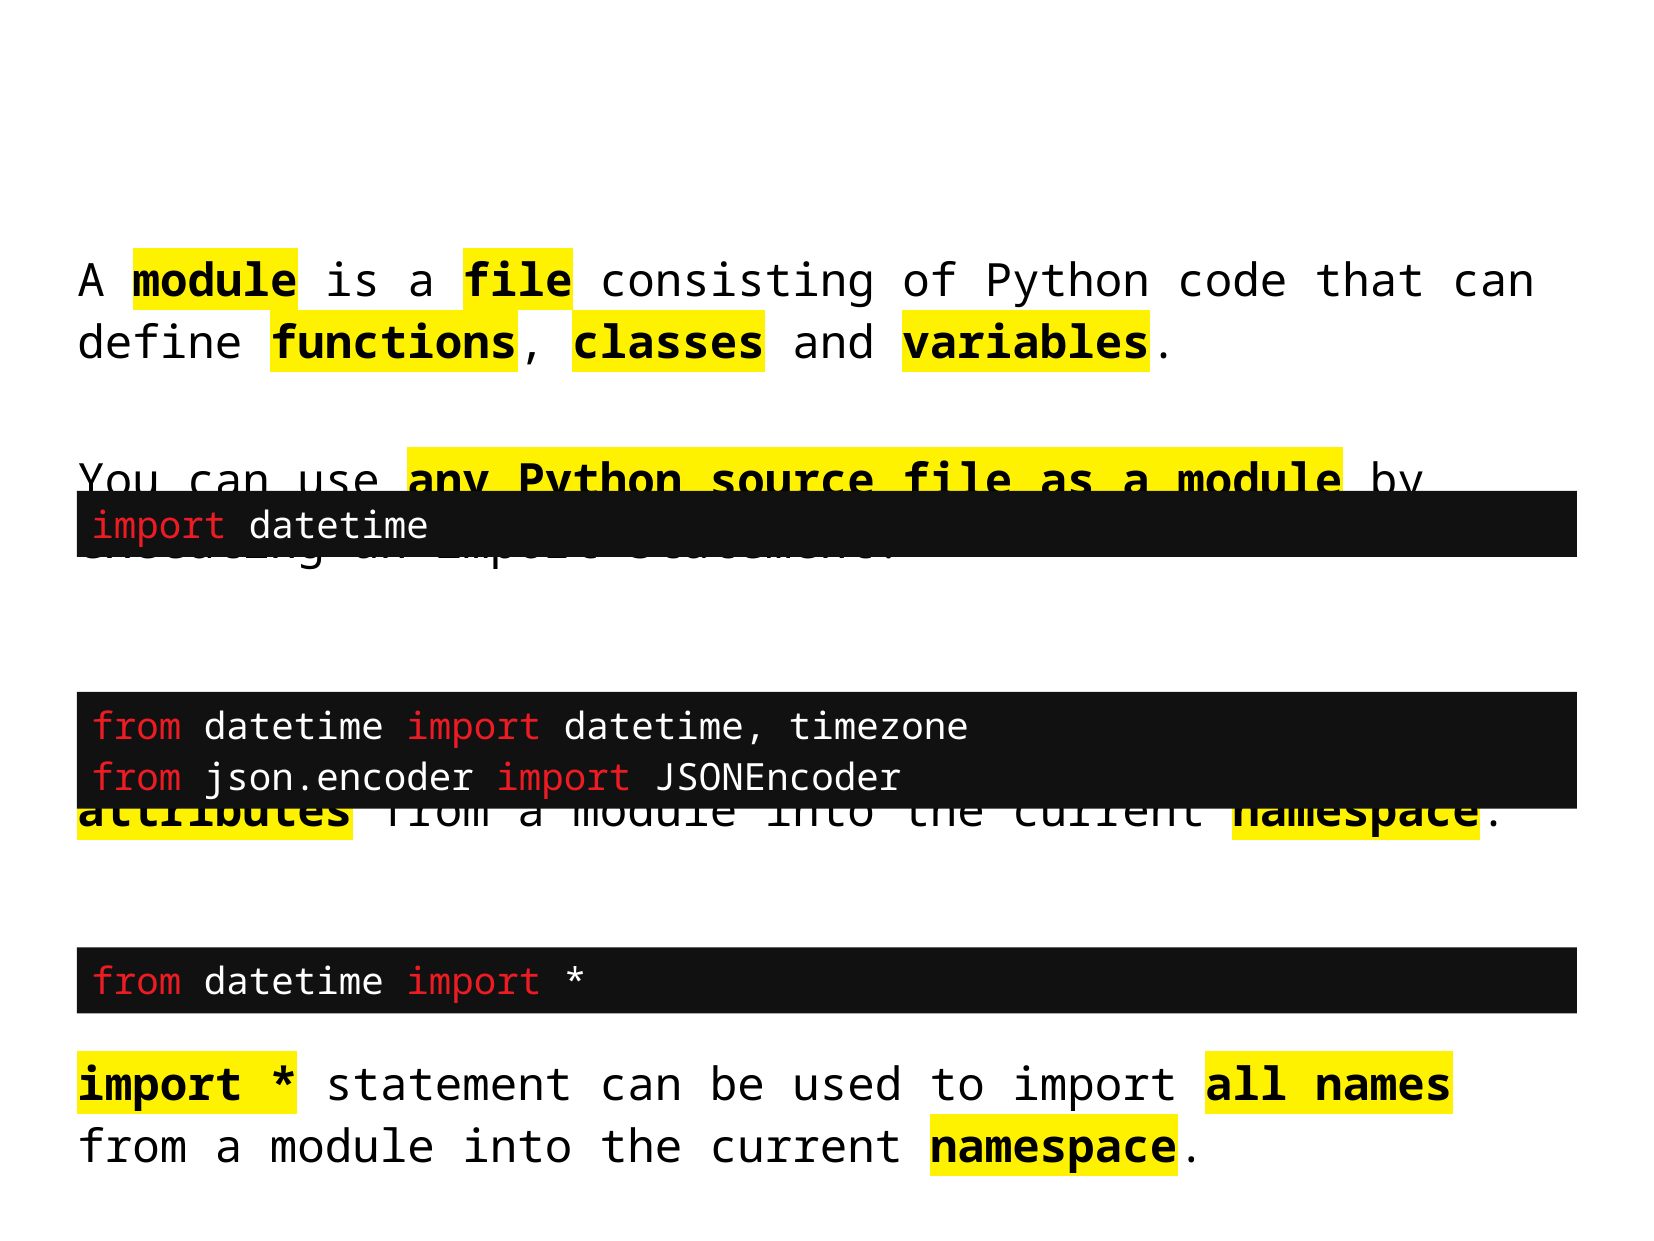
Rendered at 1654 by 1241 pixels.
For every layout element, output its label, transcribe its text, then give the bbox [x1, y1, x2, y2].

text_box A module is a file consisting of Python code that can define functions, classes and variables. You can use any Python source file as a module by executing an import statement. Python's from statement lets you import specific attributes from a module into the current namespace. import * statement can be used to import all names from a module into the current namespace. [62, 240, 1591, 978]
text_box from datetime import datetime, timezone from json.encoder import JSONEncoder [76, 691, 1577, 783]
text_box import datetime [76, 490, 1577, 546]
text_box from datetime import * [76, 947, 1577, 1001]
